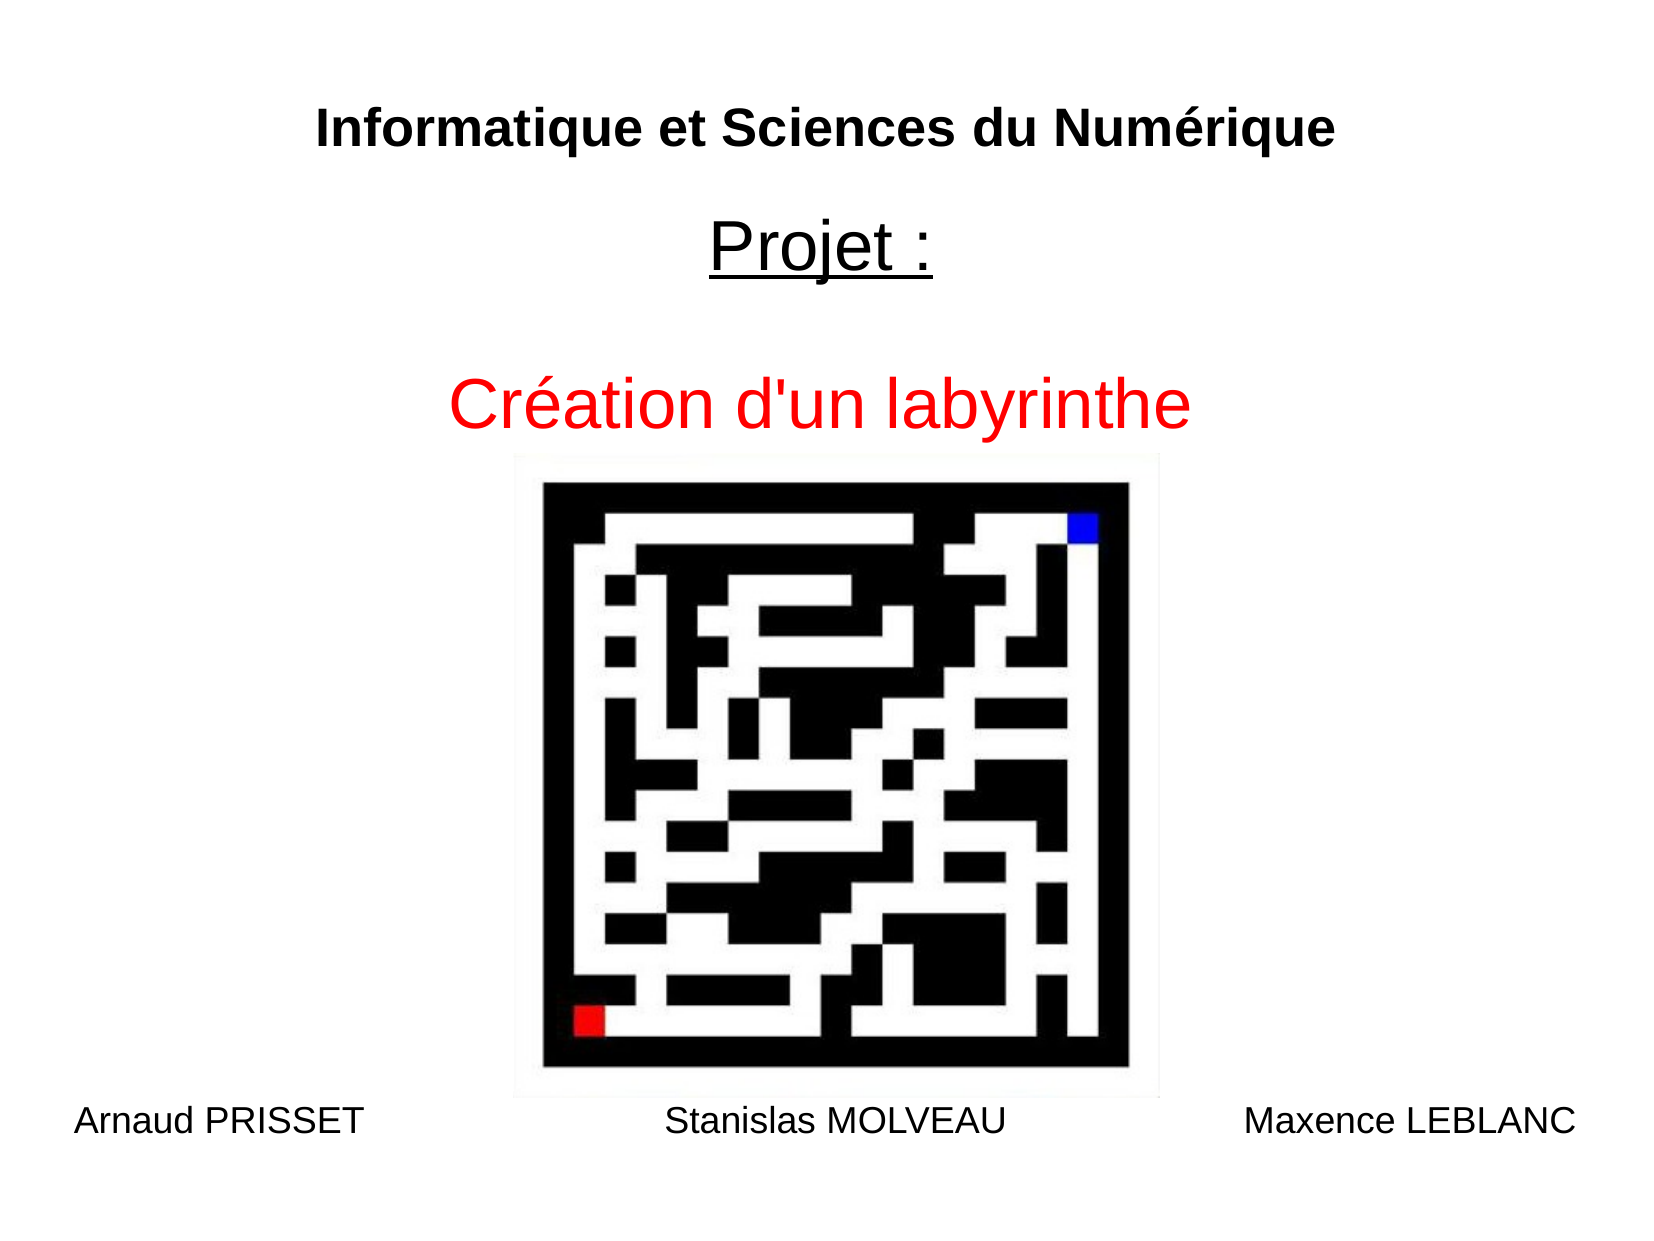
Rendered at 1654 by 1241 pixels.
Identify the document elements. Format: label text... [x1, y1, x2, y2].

text_box Arnaud PRISSET Stanislas MOLVEAU Maxence LEBLANC [59, 1092, 1595, 1150]
subtitle Projet : Création d'un labyrinthe [76, 206, 1565, 444]
picture [513, 453, 1160, 1092]
title Informatique et Sciences du Numérique [82, 49, 1571, 207]
